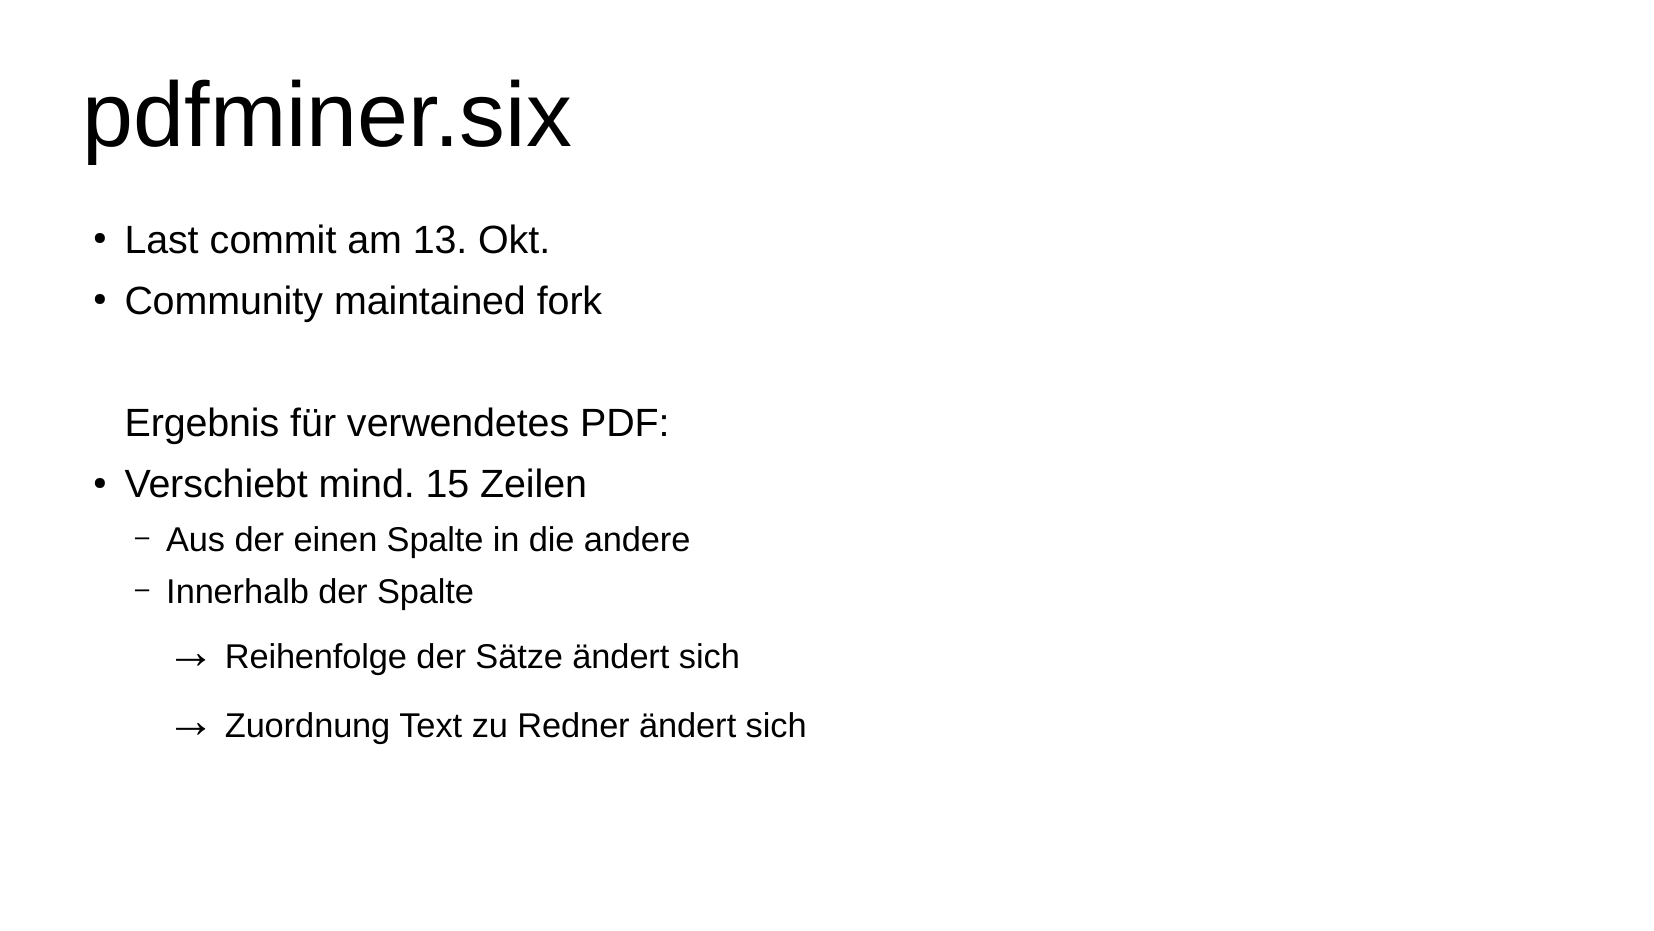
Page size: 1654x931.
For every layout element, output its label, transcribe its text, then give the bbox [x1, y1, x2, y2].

title pdfminer.six [82, 37, 1571, 193]
list Last commit am 13. Okt. Community maintained fork Ergebnis für verwendetes PDF: Verschiebt mind. 15 Zeilen Aus der einen Spalte in die andere Innerhalb der Spalte → Reihenfolge der Sätze ändert sich → Zuordnung Text zu Redner ändert sich [82, 217, 1571, 758]
